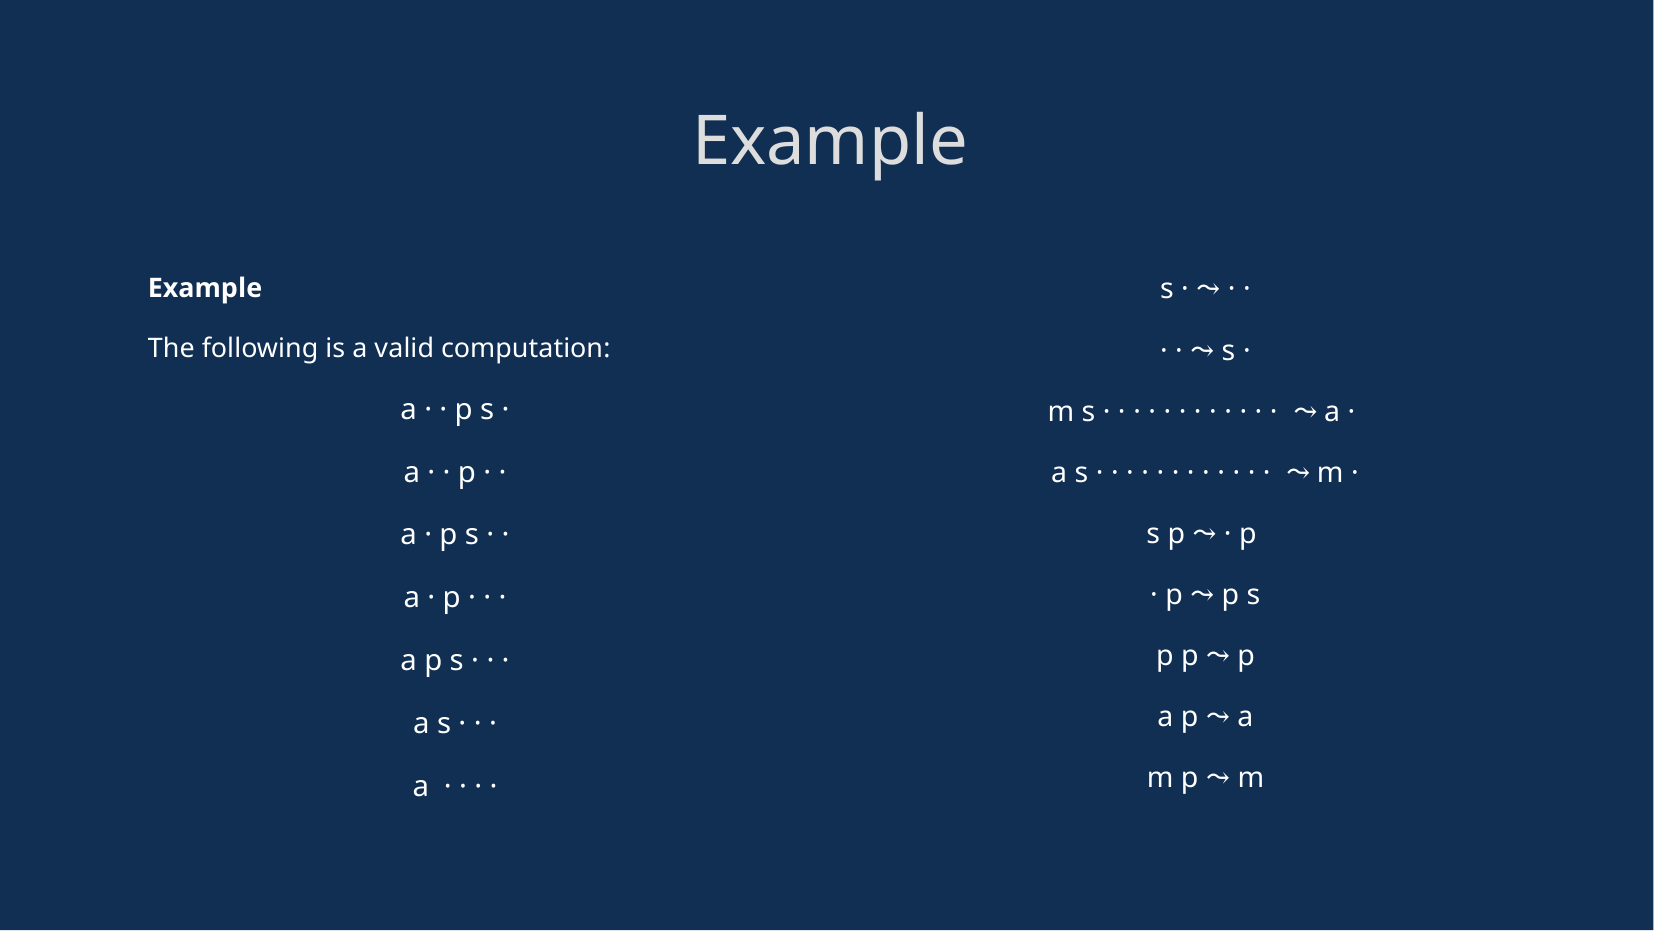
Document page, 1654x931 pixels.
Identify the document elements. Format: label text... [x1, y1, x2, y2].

list s · ⤳ · · · · ⤳ s · m s · · · · · · · · · · · · ⤳ a · a s · · · · · · · · · · · · ⤳ m · s p ⤳ · p · p ⤳ p s p p ⤳ p a p ⤳ a m p ⤳ m [848, 268, 1563, 806]
list Example The following is a valid computation: a · · p s · a · · p · · a · p s · · a · p · · · a p s · · · a s · · · a · · · · [97, 268, 813, 806]
title Example [97, 56, 1563, 220]
